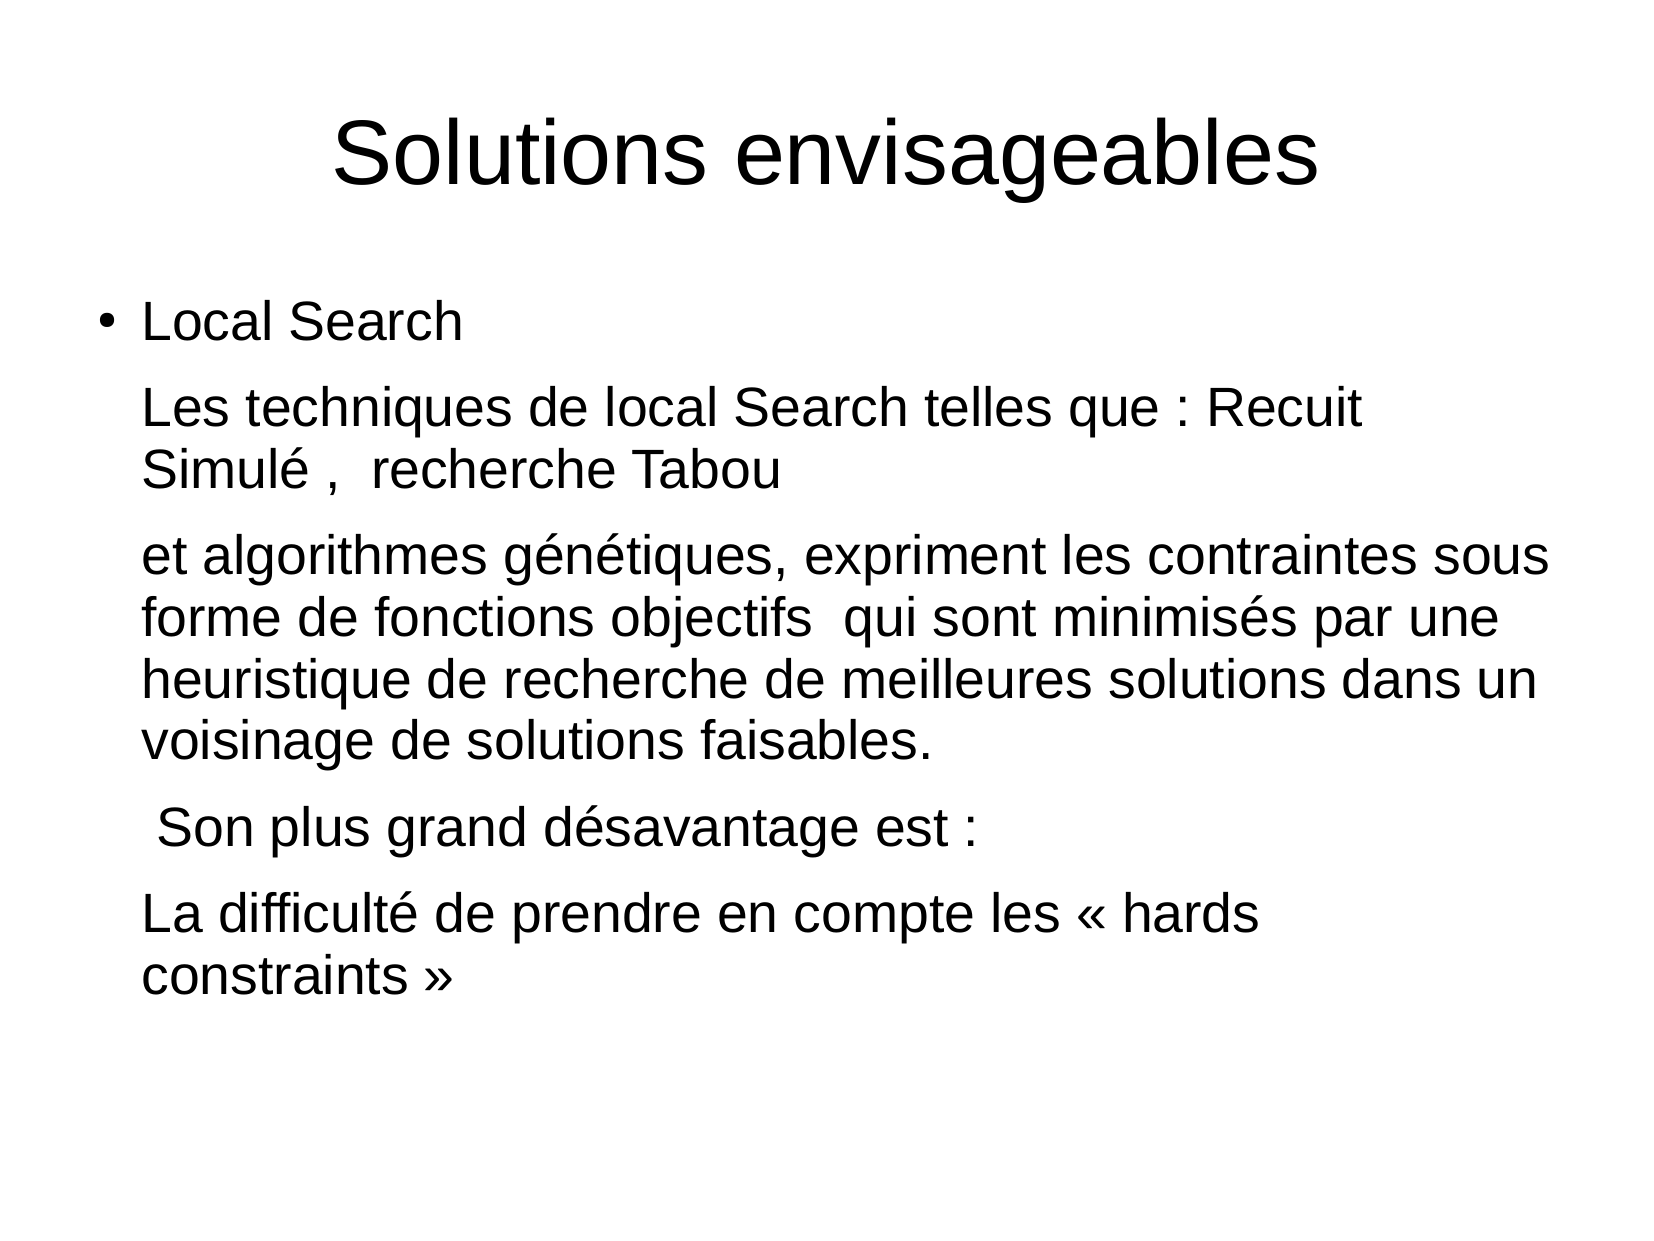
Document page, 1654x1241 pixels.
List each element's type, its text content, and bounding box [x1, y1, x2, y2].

list Local Search Les techniques de local Search telles que : Recuit Simulé , recherche Tabou et algorithmes génétiques, expriment les contraintes sous forme de fonctions objectifs qui sont minimisés par une heuristique de recherche de meilleures solutions dans un voisinage de solutions faisables. Son plus grand désavantage est : La difficulté de prendre en compte les « hards constraints » [82, 290, 1571, 1010]
title Solutions envisageables [82, 49, 1571, 257]
